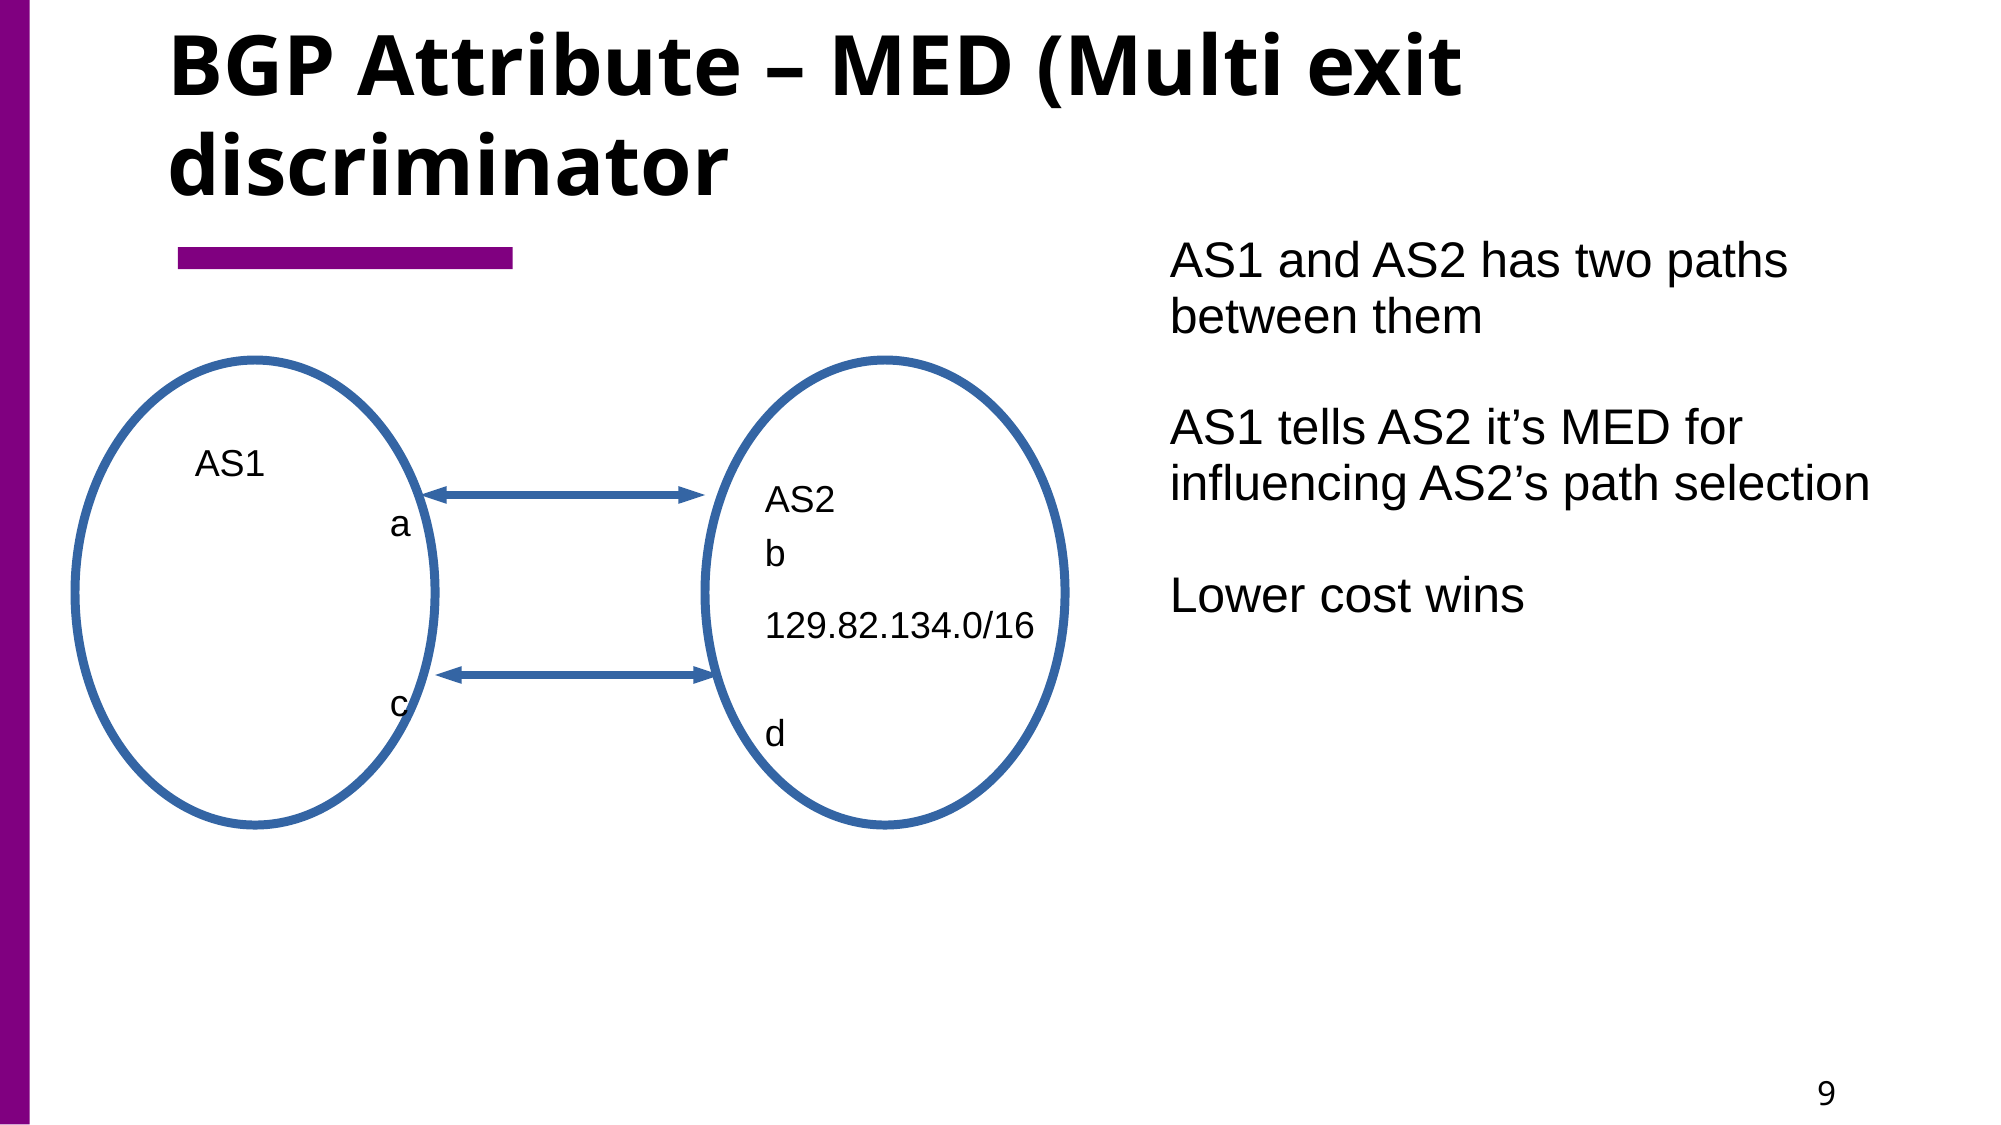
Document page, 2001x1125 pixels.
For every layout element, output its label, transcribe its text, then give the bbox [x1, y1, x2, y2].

text_box b [750, 525, 801, 582]
title BGP Attribute – MED (Multi exit discriminator [116, 39, 1591, 185]
text_box c [375, 675, 424, 732]
text_box AS1 [180, 435, 281, 492]
text_box AS2 129.82.134.0/16 [750, 471, 1050, 655]
text_box d [750, 705, 801, 762]
text_box a [375, 495, 426, 552]
text_box AS1 and AS2 has two paths between them AS1 tells AS2 it’s MED for influencing AS2’s path selection Lower cost wins [1155, 224, 1887, 631]
